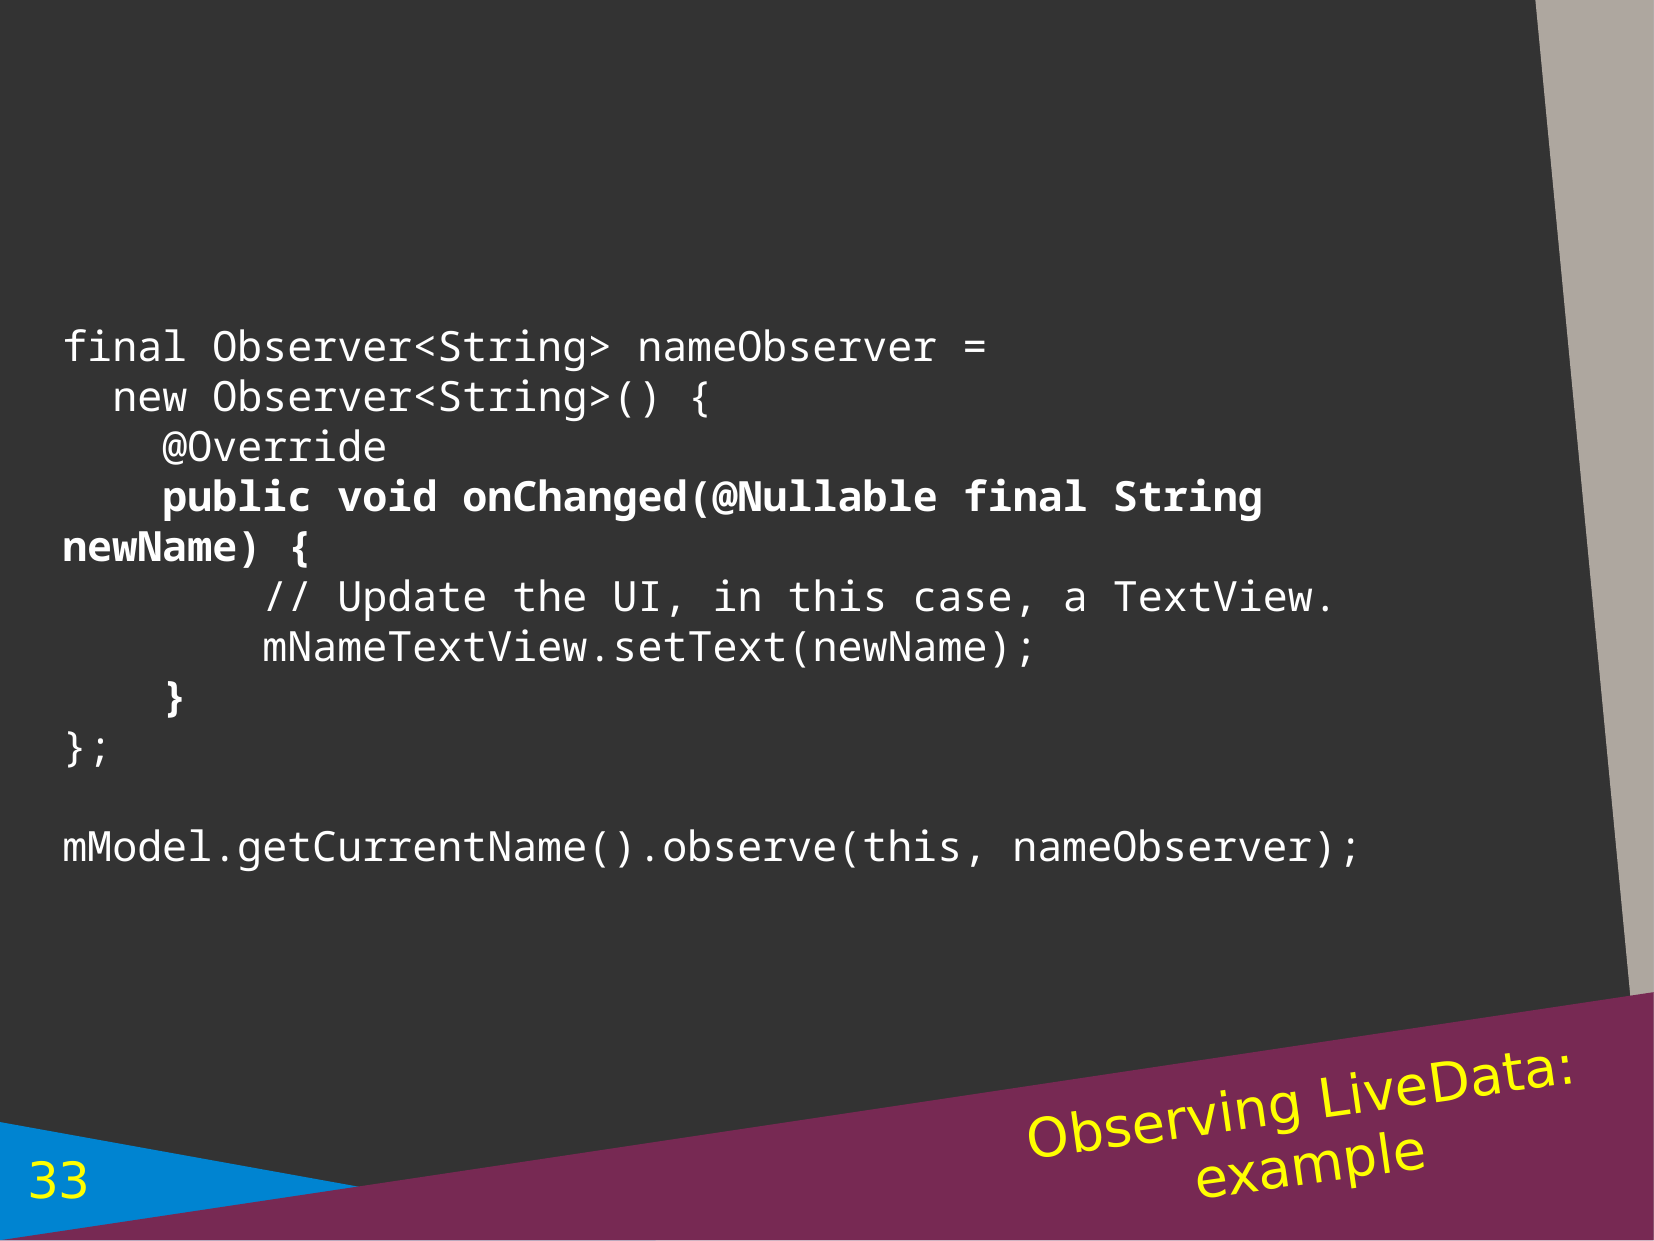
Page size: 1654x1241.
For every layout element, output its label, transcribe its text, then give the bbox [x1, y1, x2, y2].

list final Observer<String> nameObserver = new Observer<String>() { @Override public void onChanged(@Nullable final String newName) { // Update the UI, in this case, a TextView. mNameTextView.setText(newName); } }; mModel.getCurrentName().observe(this, nameObserver); [47, 259, 1445, 833]
title Observing LiveData: example [956, 995, 1654, 1241]
